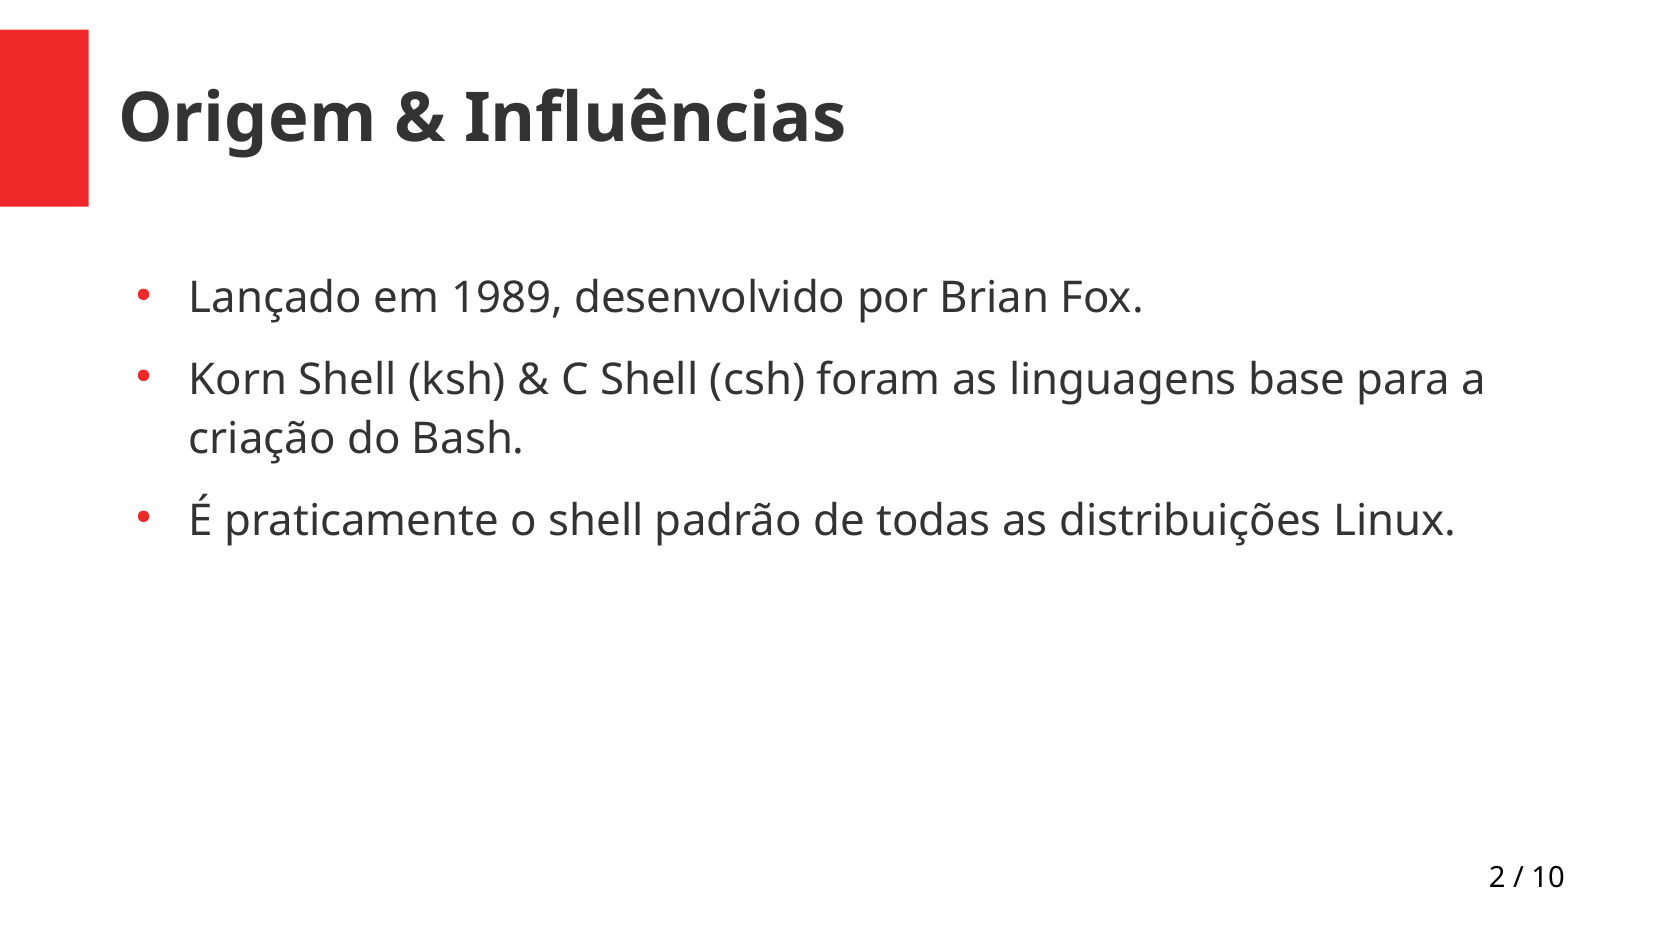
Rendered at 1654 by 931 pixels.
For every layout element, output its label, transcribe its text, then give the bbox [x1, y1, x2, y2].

title Origem & Influências [118, 37, 1571, 193]
list Lançado em 1989, desenvolvido por Brian Fox. Korn Shell (ksh) & C Shell (csh) foram as linguagens base para a criação do Bash. É praticamente o shell padrão de todas as distribuições Linux. [118, 265, 1536, 806]
